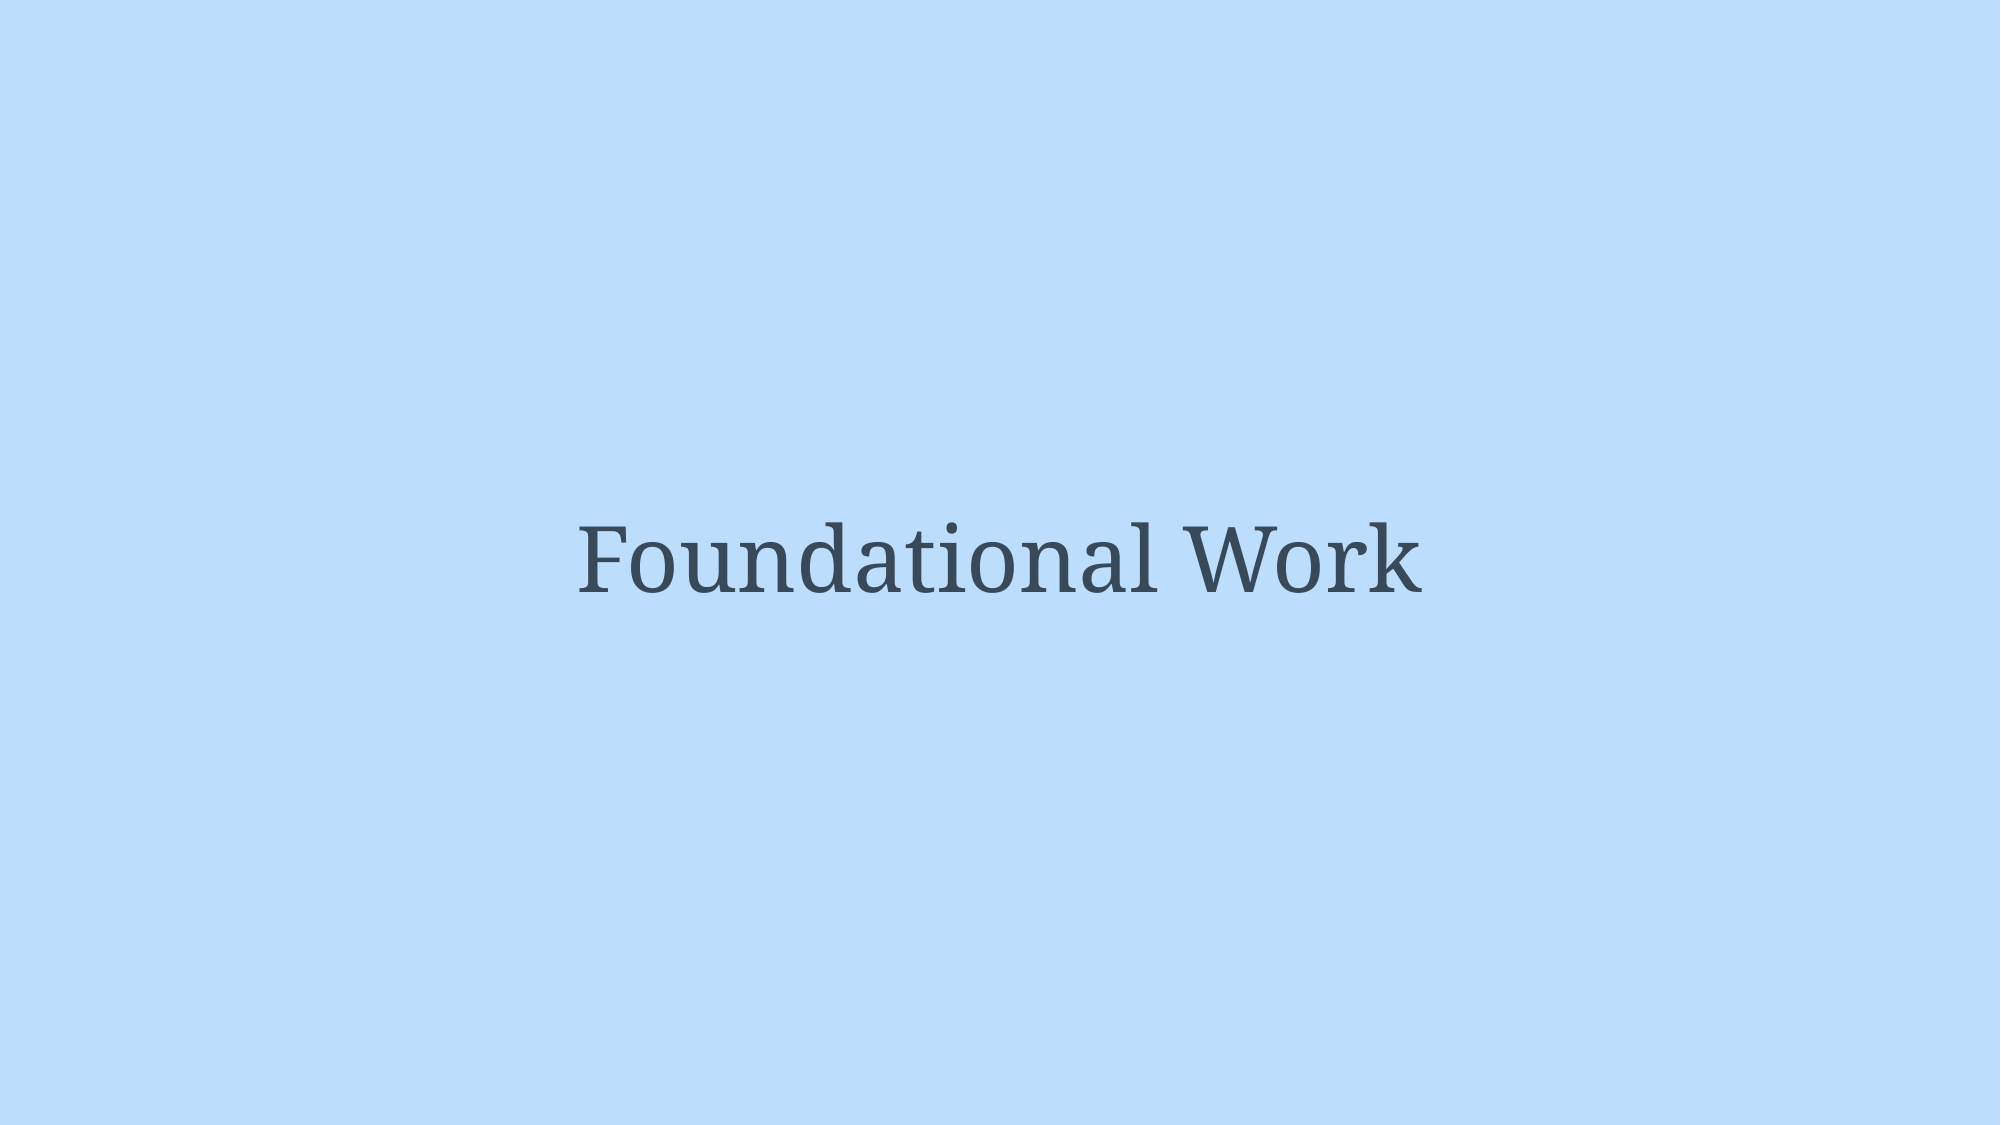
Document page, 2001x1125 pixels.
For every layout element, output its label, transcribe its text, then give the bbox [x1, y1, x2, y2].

title Foundational Work [137, 487, 1863, 638]
